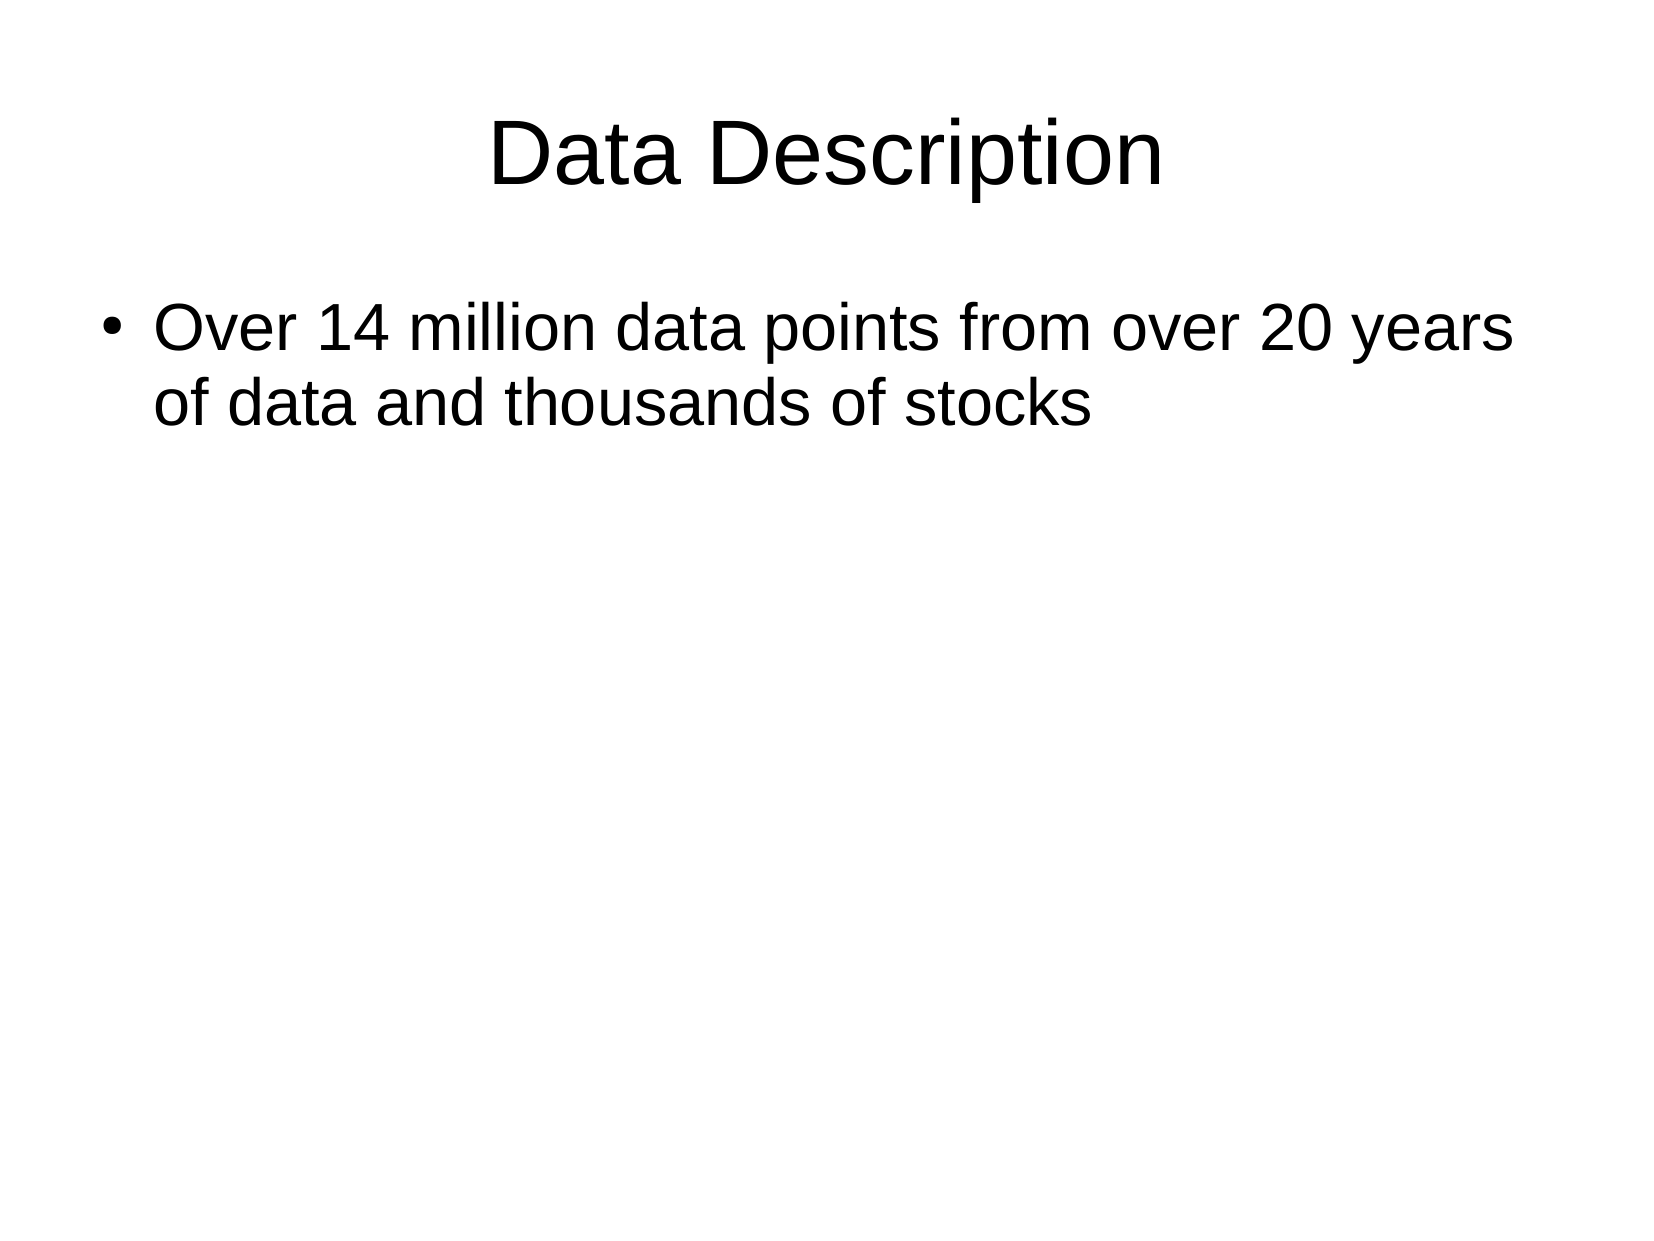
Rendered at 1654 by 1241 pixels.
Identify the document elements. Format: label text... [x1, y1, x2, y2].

list Over 14 million data points from over 20 years of data and thousands of stocks [82, 290, 1571, 1010]
title Data Description [82, 49, 1571, 257]
